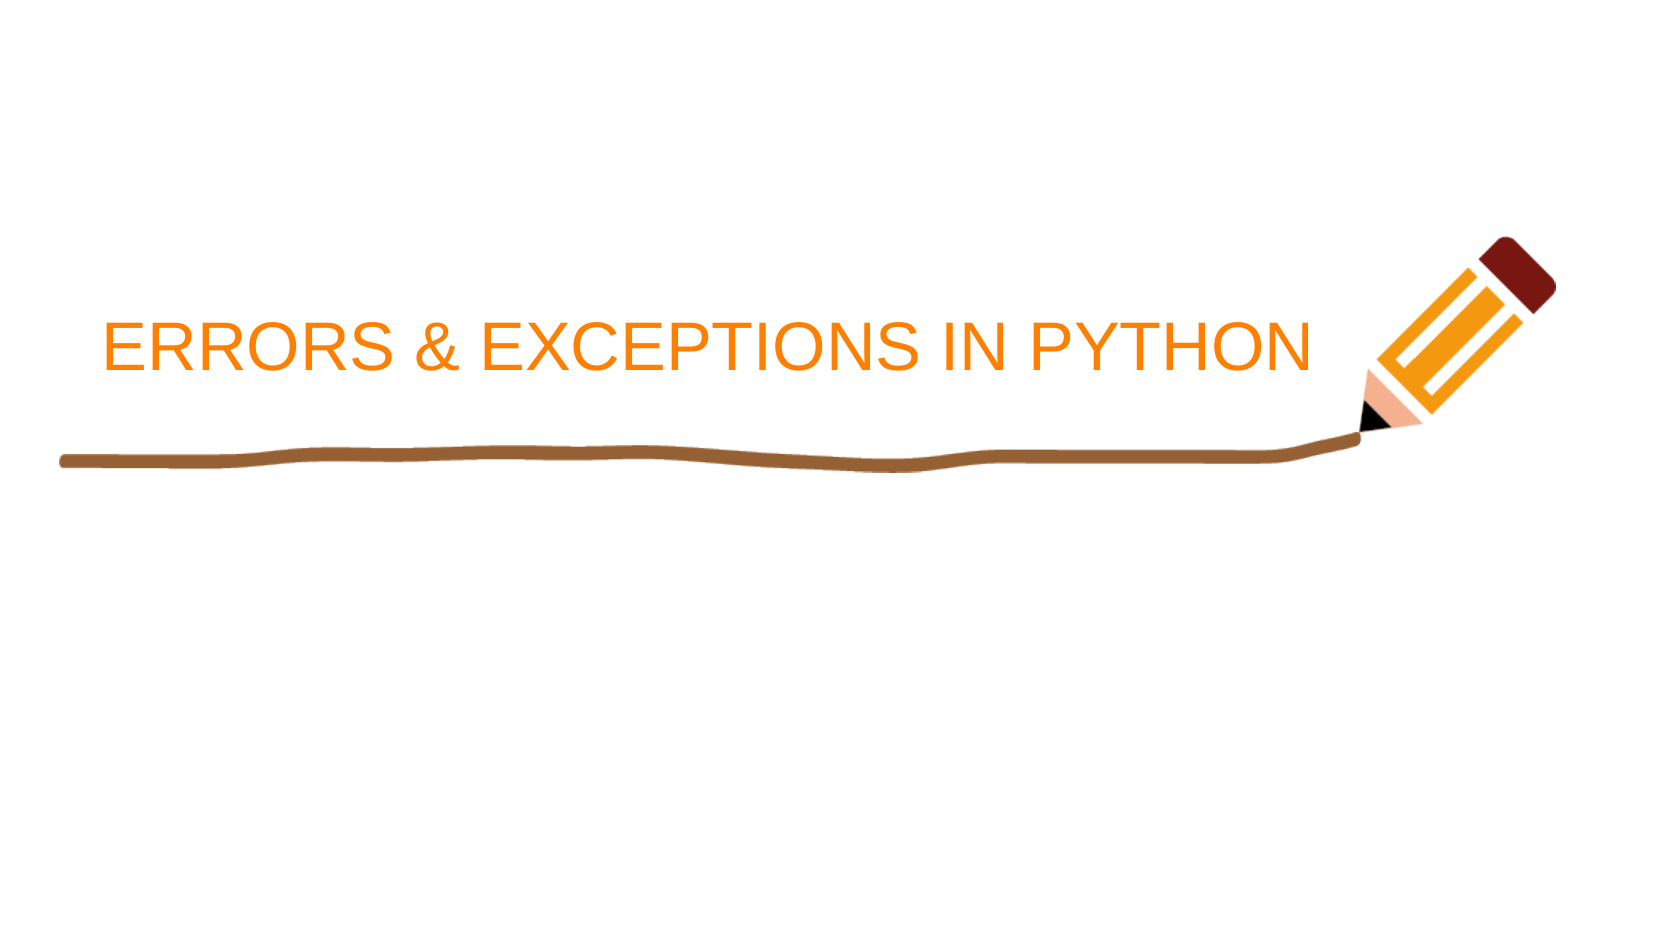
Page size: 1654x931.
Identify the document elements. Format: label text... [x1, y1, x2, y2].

picture [59, 236, 1556, 473]
title ERRORS & EXCEPTIONS IN PYTHON [88, 265, 1329, 429]
